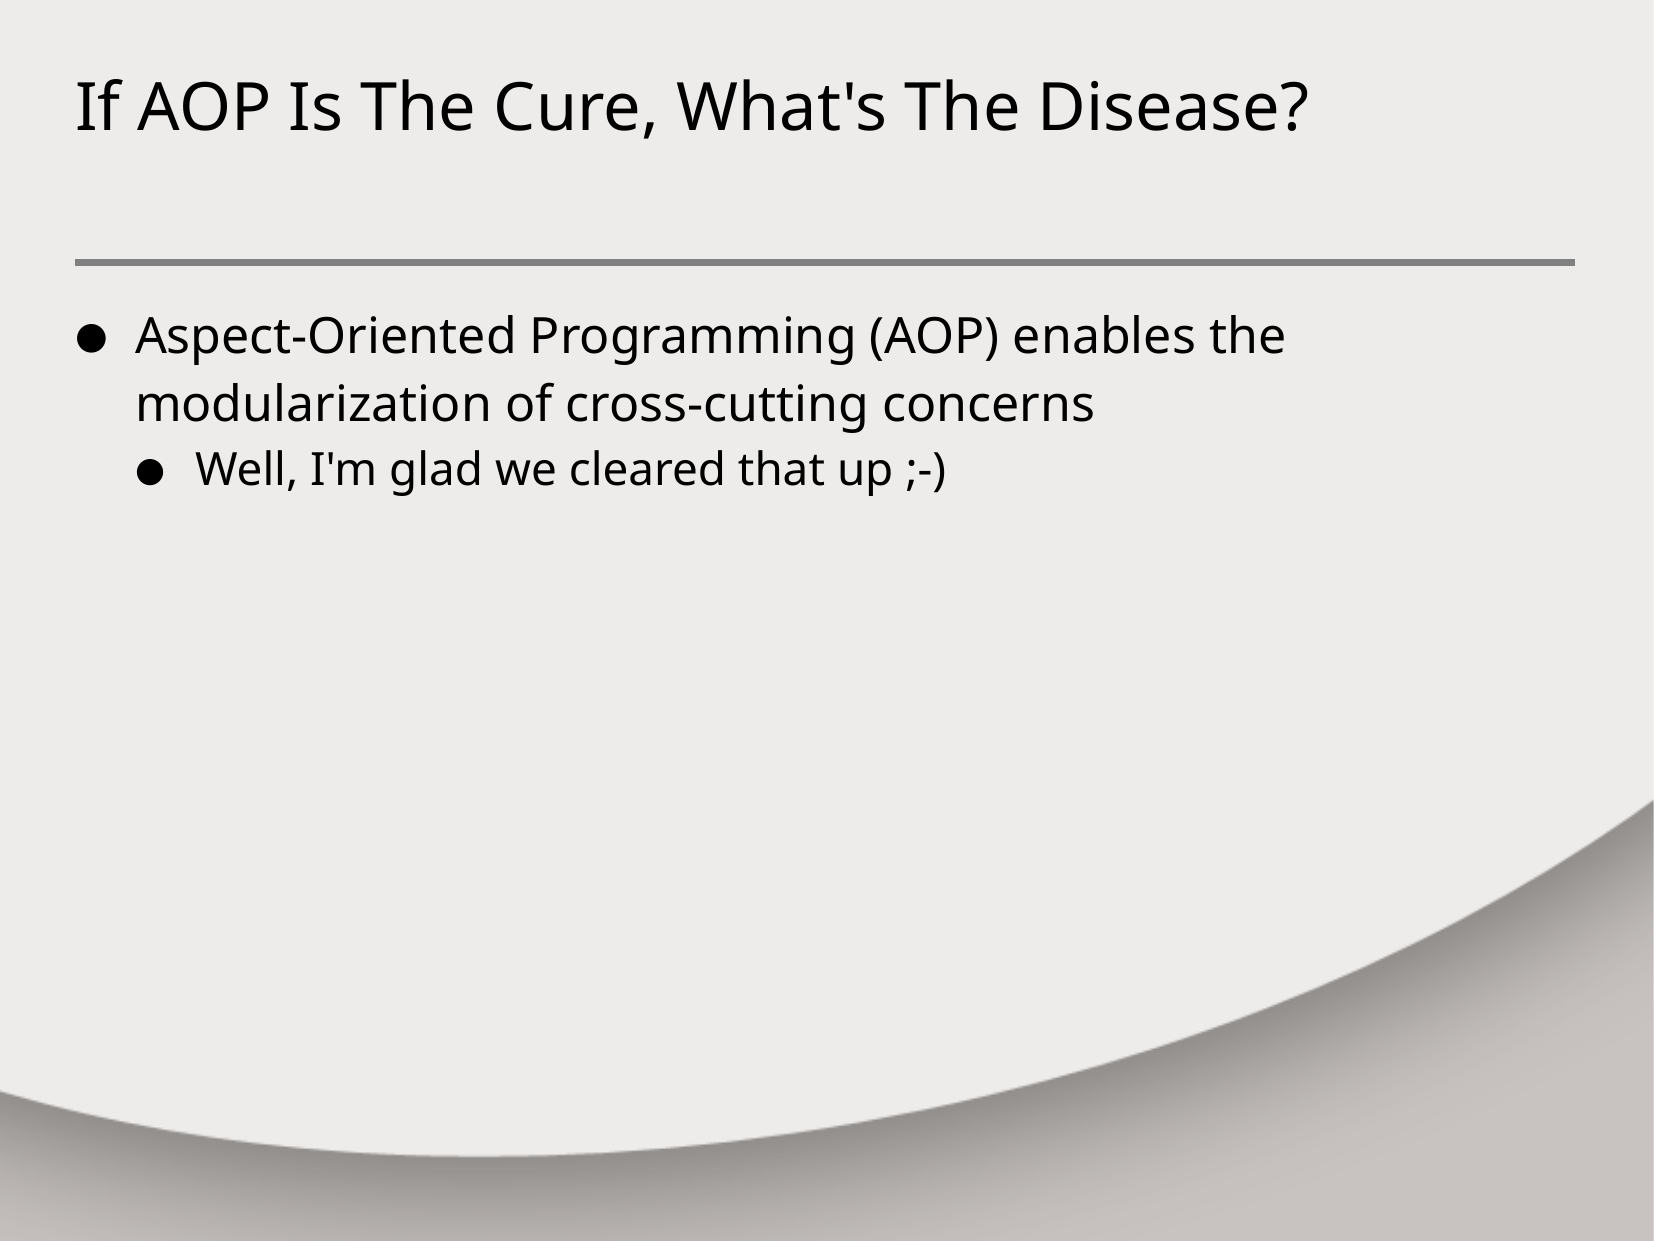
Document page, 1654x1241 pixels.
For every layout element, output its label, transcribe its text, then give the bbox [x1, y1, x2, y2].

picture [0, 0, 1654, 1241]
list Aspect-Oriented Programming (AOP) enables the modularization of cross-cutting concerns Well, I'm glad we cleared that up ;-) [75, 300, 1576, 1163]
title If AOP Is The Cure, What's The Disease? [75, 75, 1576, 226]
